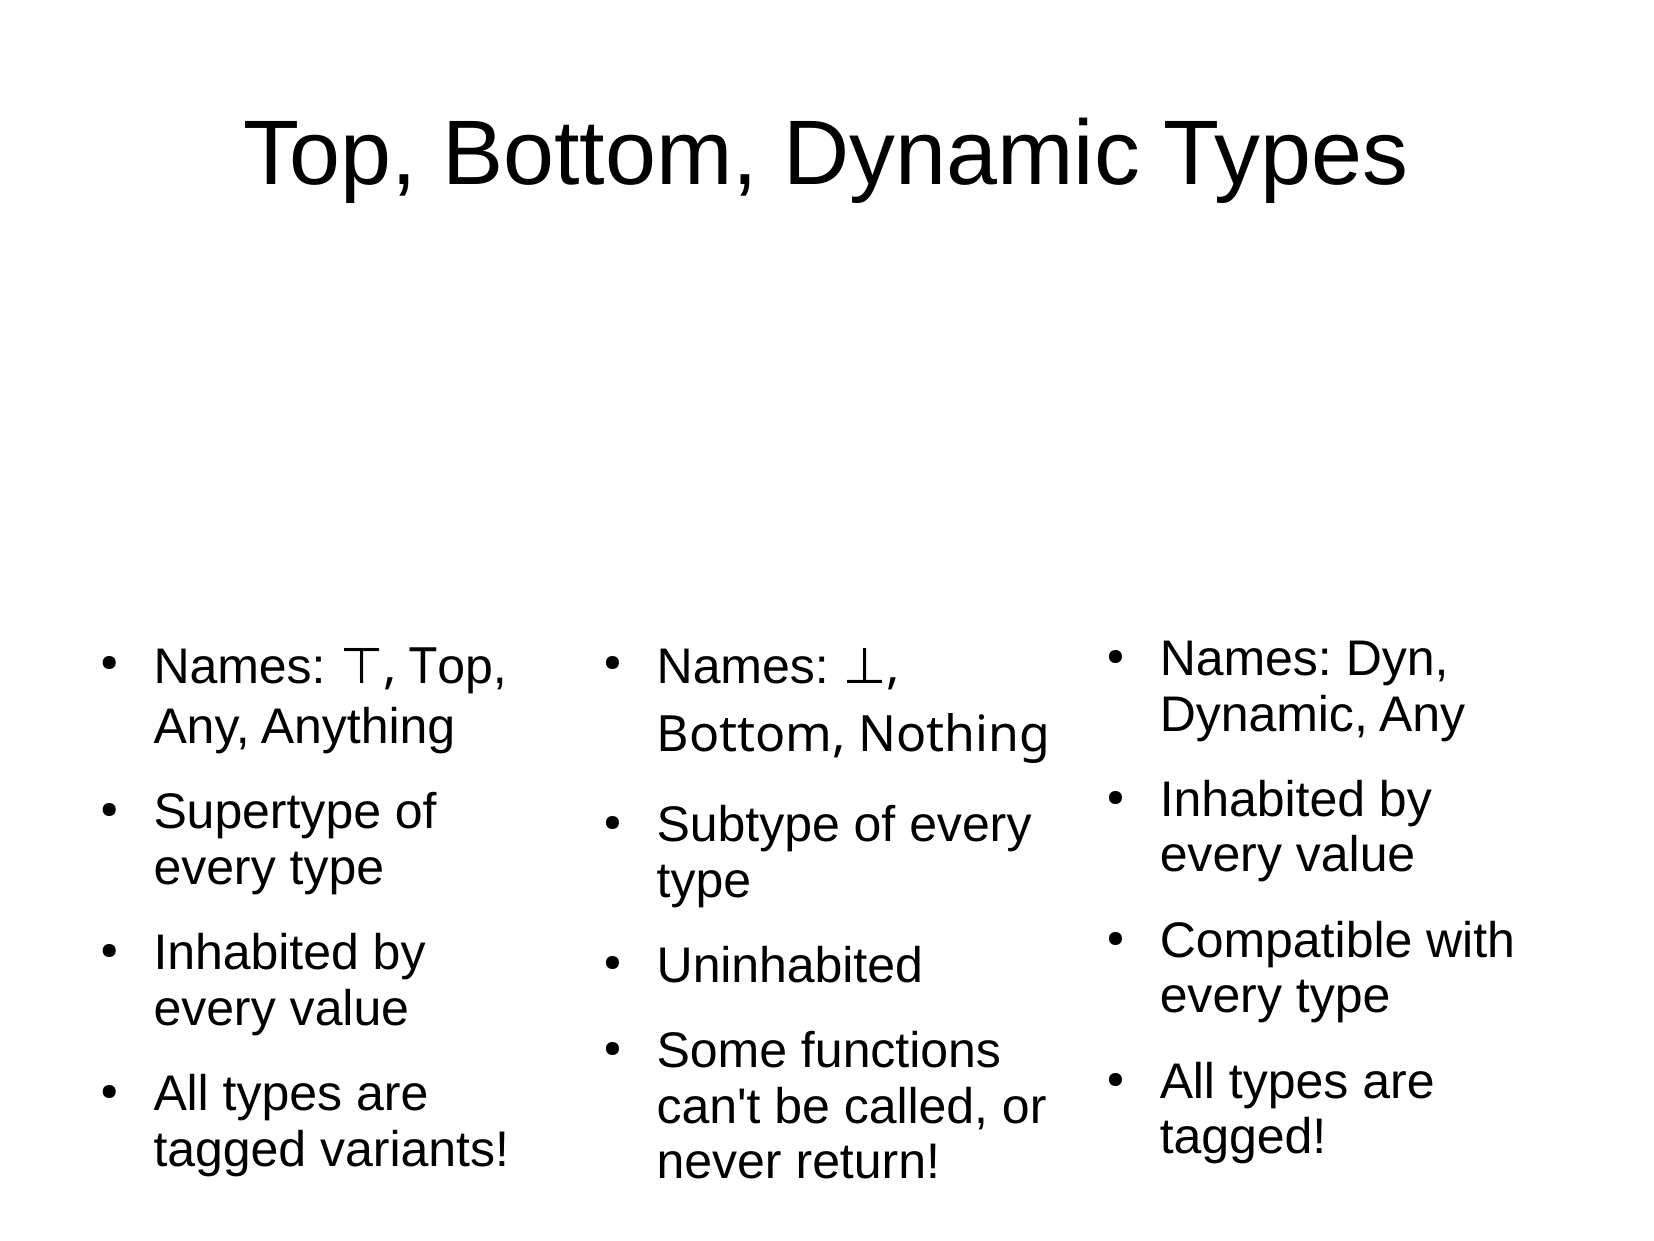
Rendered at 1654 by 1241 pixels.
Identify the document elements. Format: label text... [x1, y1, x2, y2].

list Names: Dyn, Dynamic, Any Inhabited by every value Compatible with every type All types are tagged! [1088, 630, 1569, 1165]
list Names: ⊥, Bottom, Nothing Subtype of every type Uninhabited Some functions can't be called, or never return! [585, 630, 1065, 1175]
title Top, Bottom, Dynamic Types [82, 49, 1571, 257]
list Names: ⊤, Top, Any, Anything Supertype of every type Inhabited by every value All types are tagged variants! [82, 630, 562, 1170]
